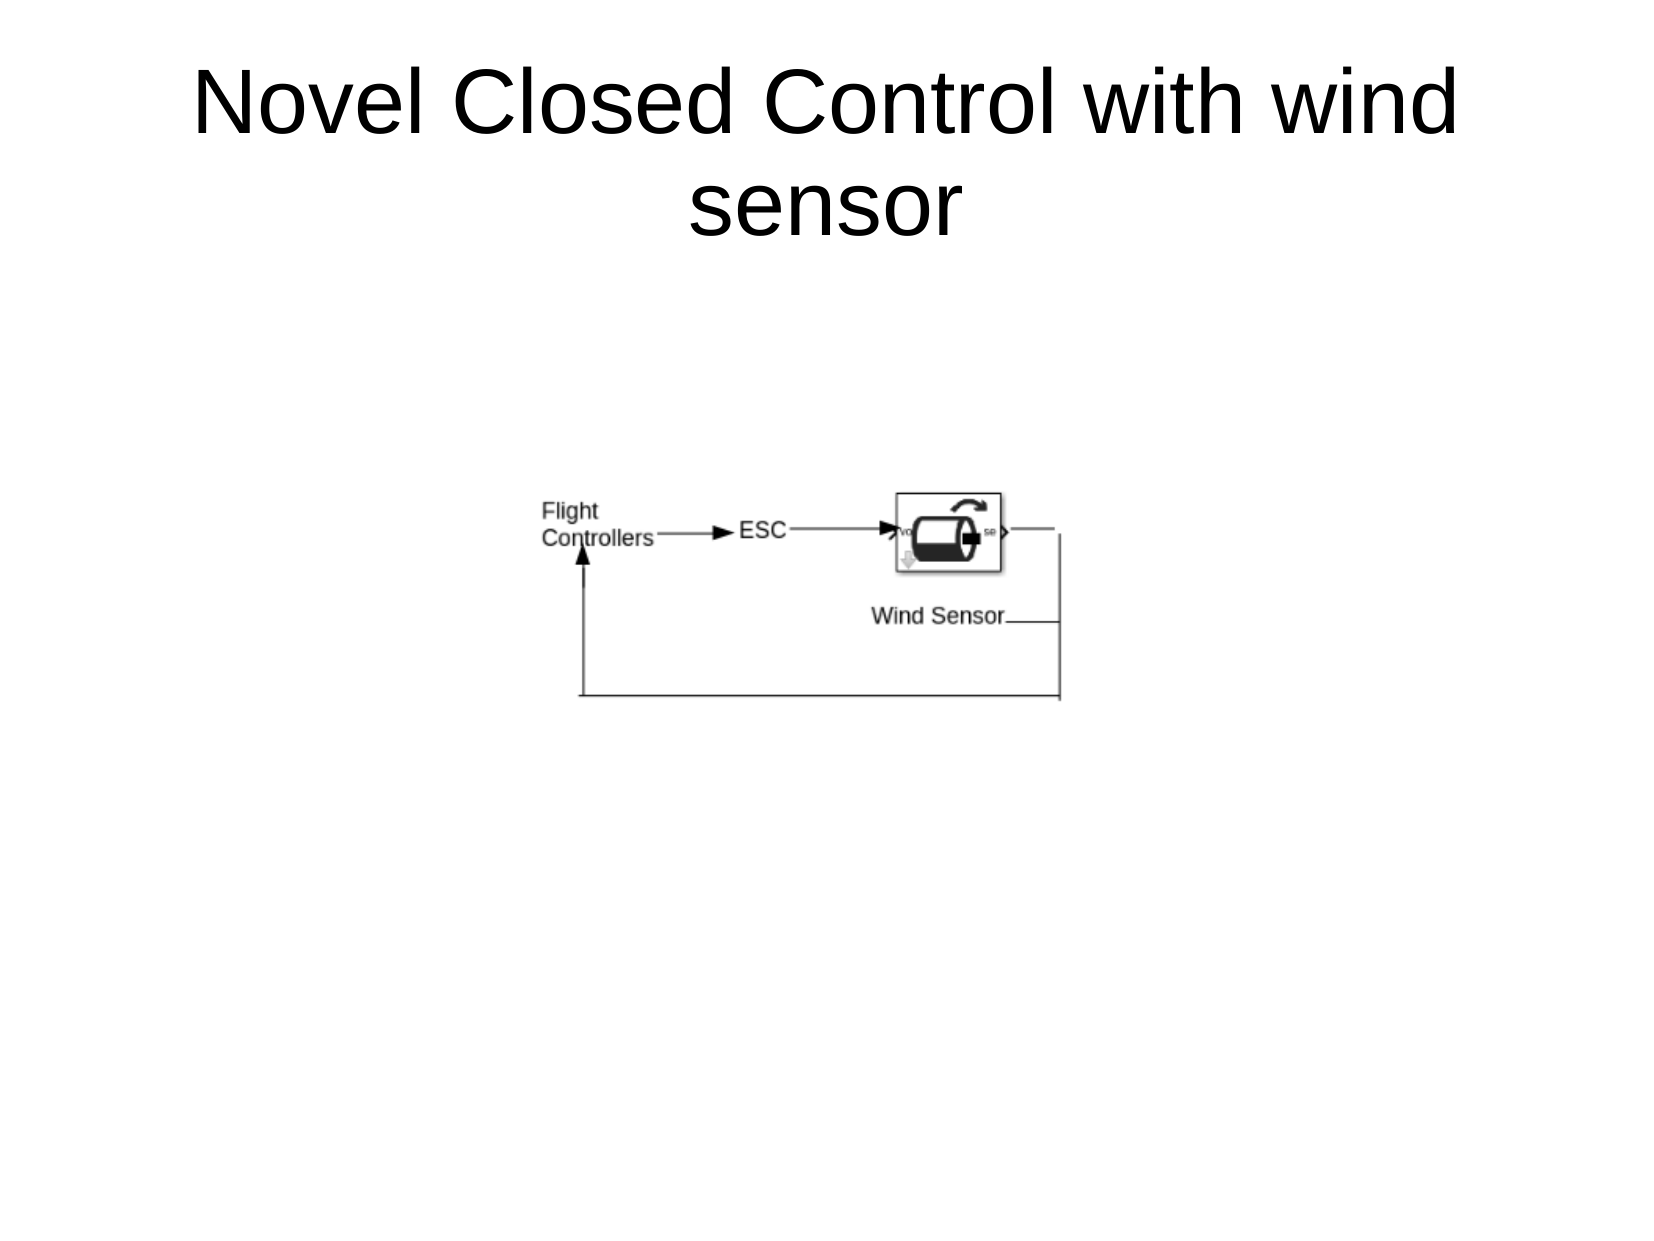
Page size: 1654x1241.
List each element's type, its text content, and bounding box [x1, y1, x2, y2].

title Novel Closed Control with wind sensor [82, 49, 1571, 257]
picture [487, 435, 1174, 800]
